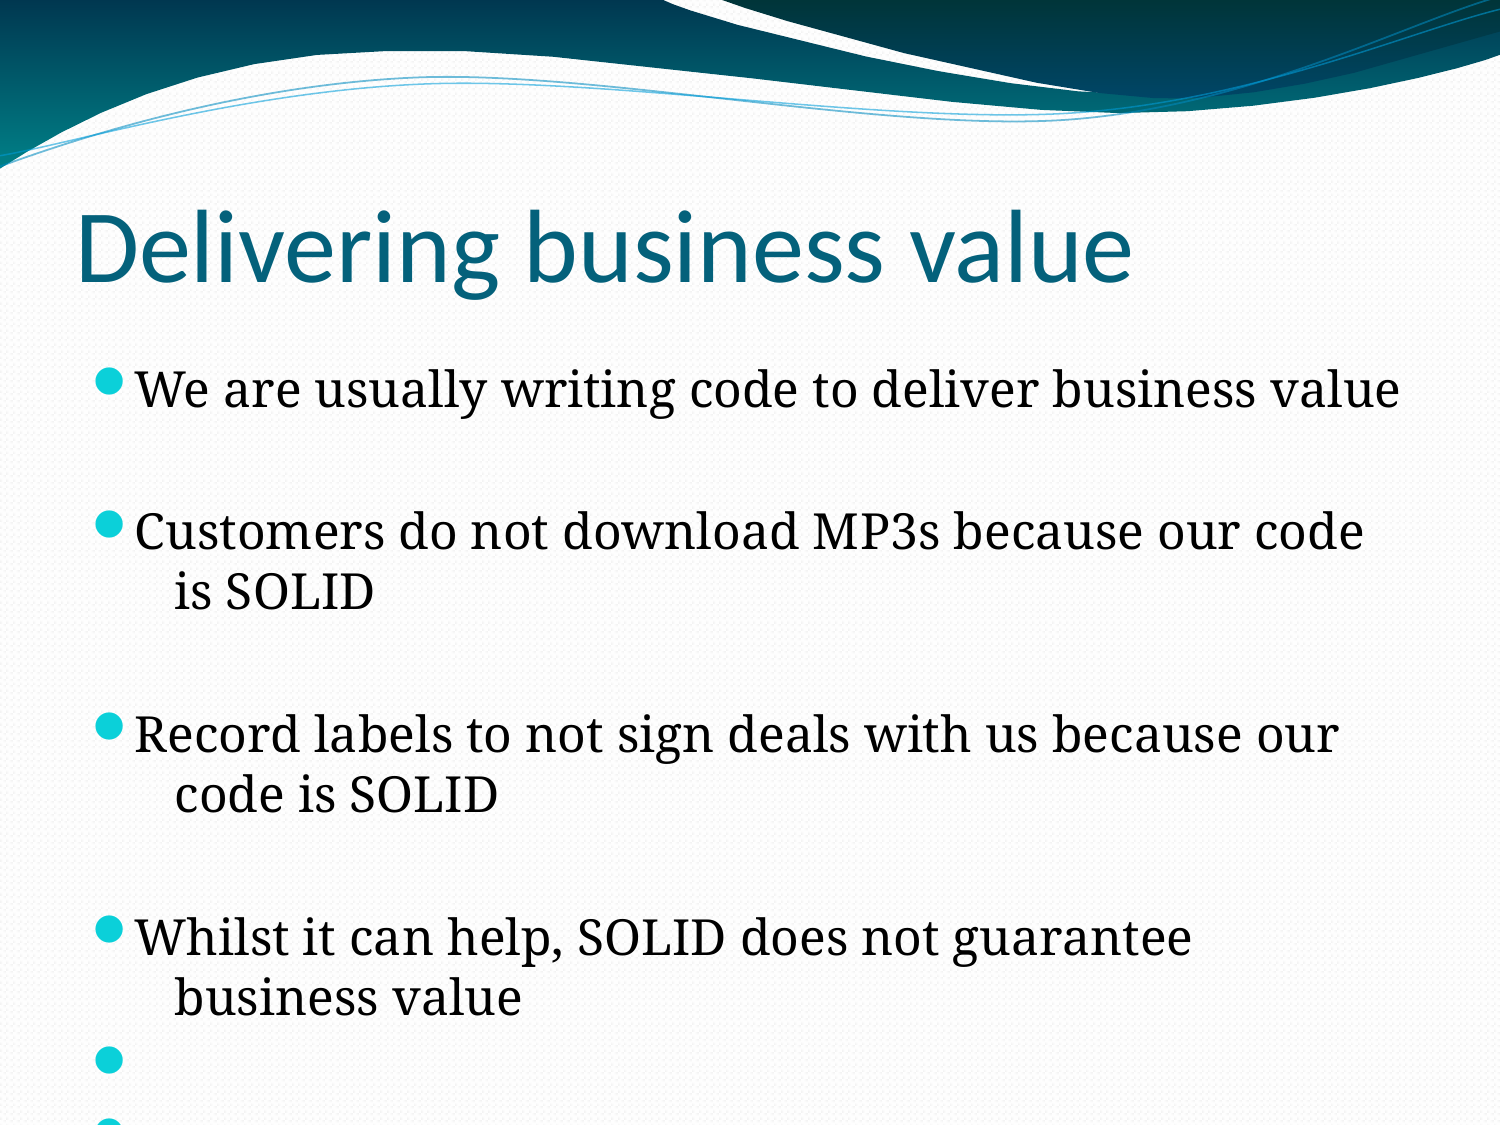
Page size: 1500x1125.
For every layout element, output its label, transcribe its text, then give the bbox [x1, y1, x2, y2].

title Delivering business value [75, 115, 1426, 304]
list We are usually writing code to deliver business value Customers do not download MP3s because our code is SOLID Record labels to not sign deals with us because our code is SOLID Whilst it can help, SOLID does not guarantee business value [76, 349, 1427, 1095]
